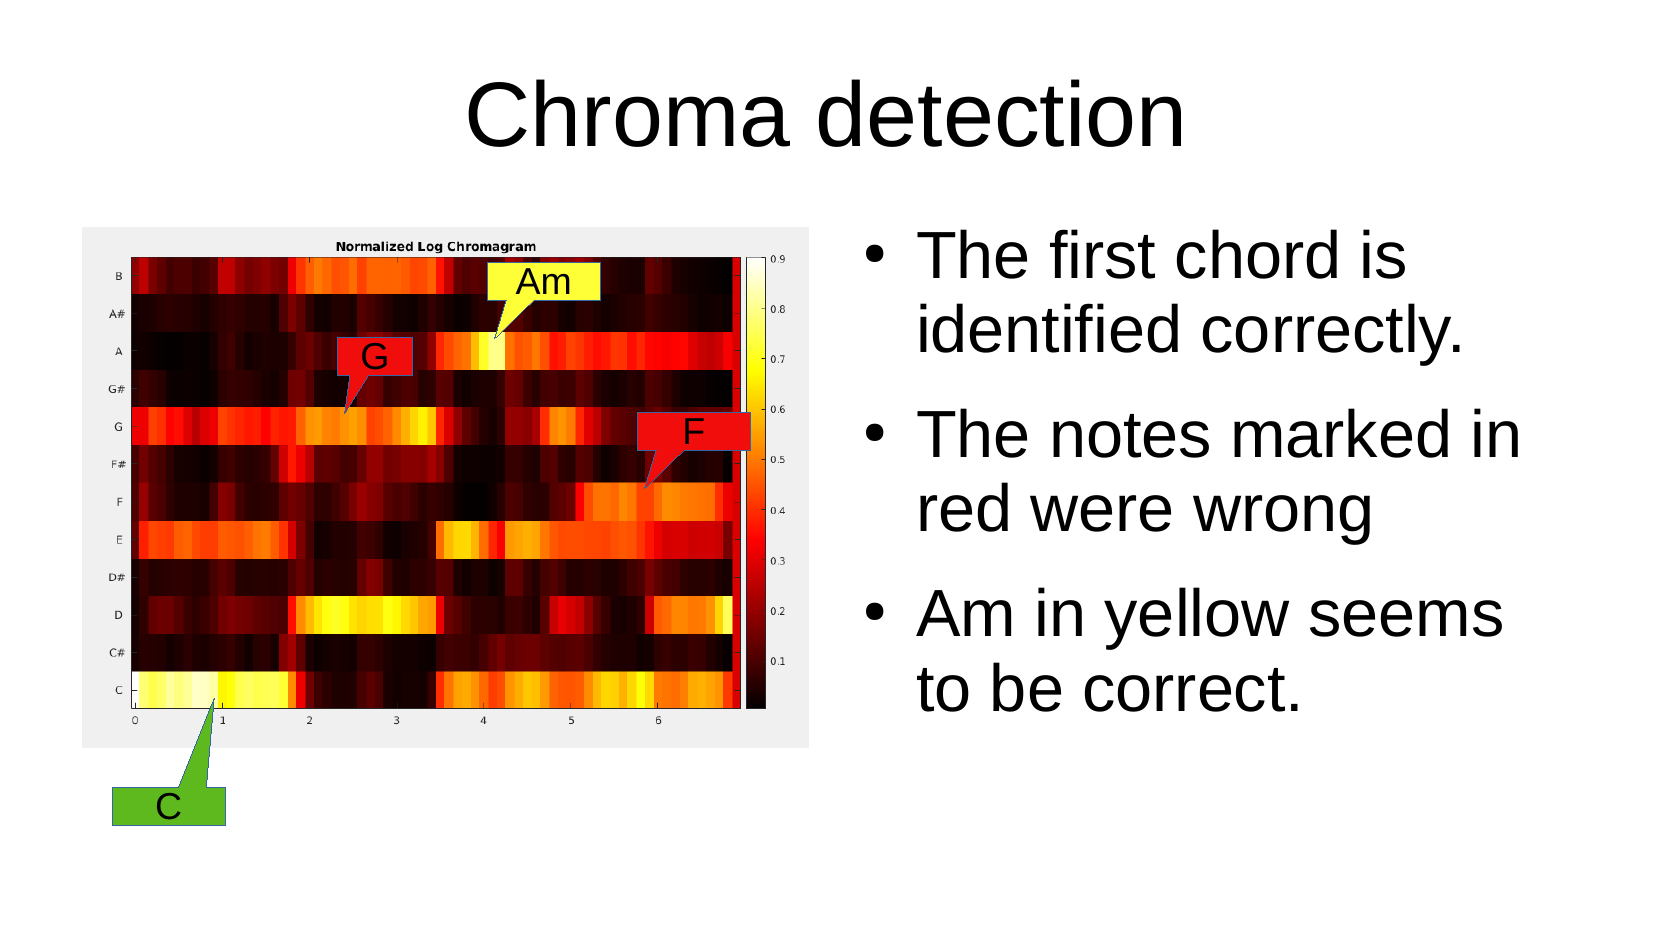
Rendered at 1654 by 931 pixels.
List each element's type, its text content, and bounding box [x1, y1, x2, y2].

list The first chord is identified correctly. The notes marked in red were wrong Am in yellow seems to be correct. [845, 217, 1572, 758]
title Chroma detection [82, 37, 1571, 193]
picture [82, 227, 809, 748]
text_box C [112, 698, 226, 826]
text_box G [337, 337, 413, 414]
text_box Am [487, 262, 601, 339]
text_box F [637, 412, 751, 489]
